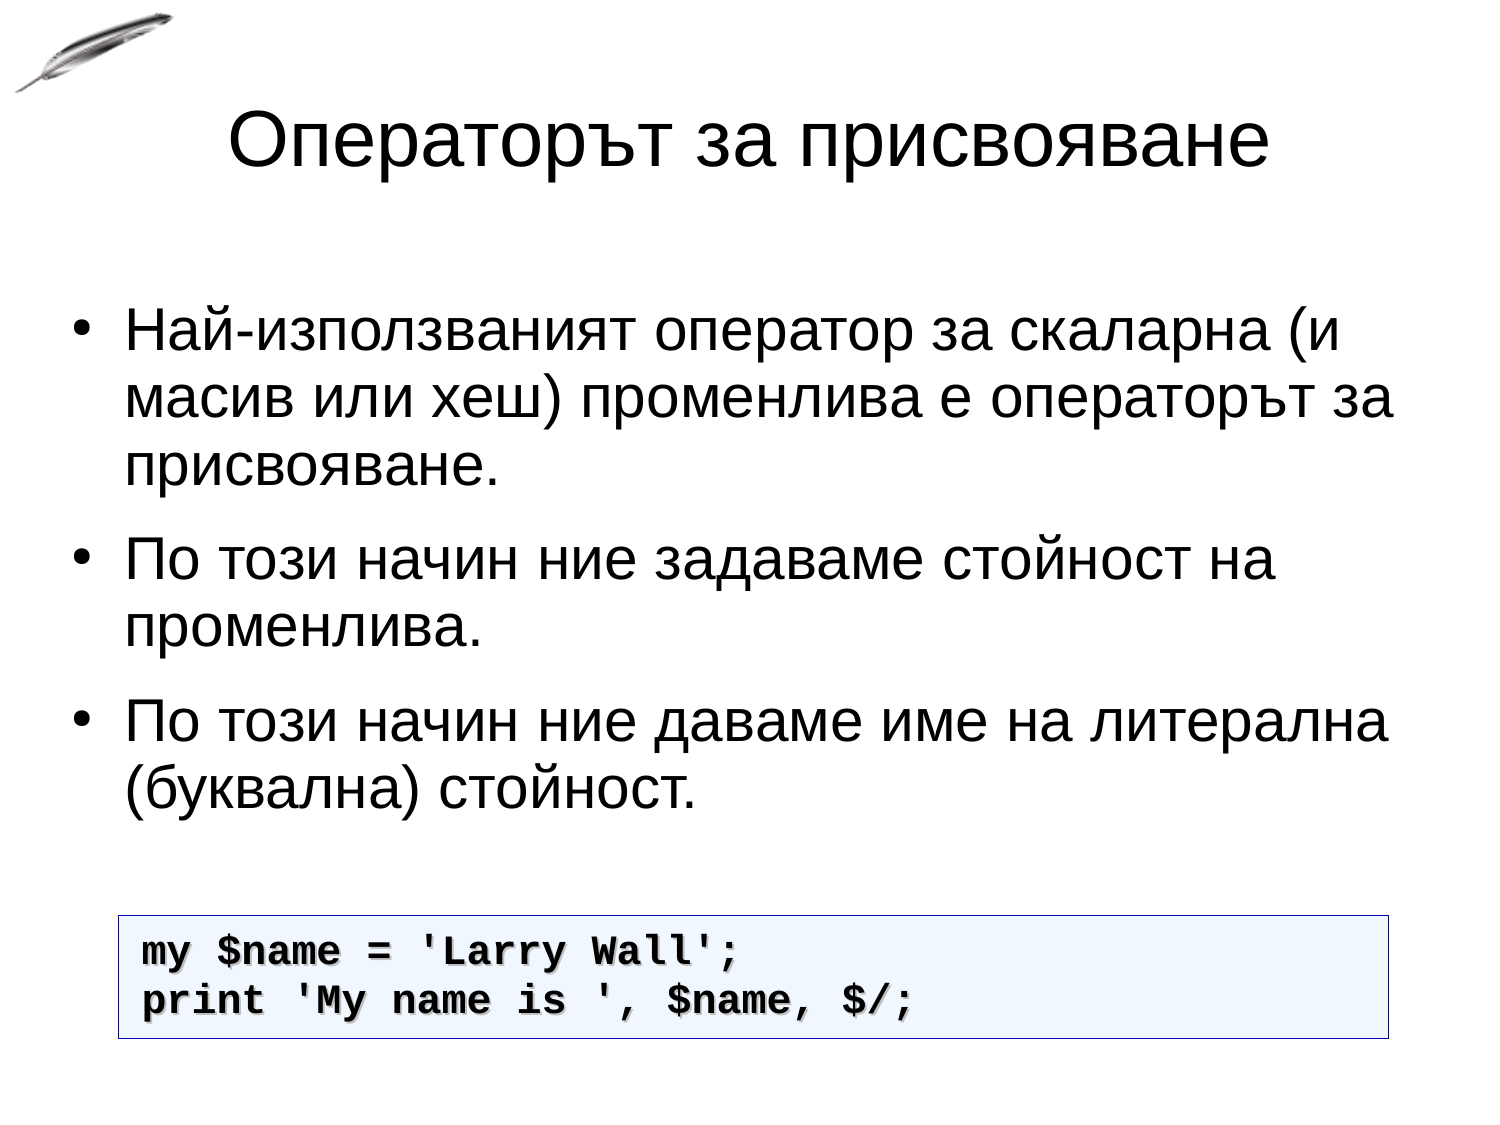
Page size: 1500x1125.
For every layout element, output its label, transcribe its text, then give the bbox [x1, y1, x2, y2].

text_box my $name = 'Larry Wall'; print 'My name is ', $name, $/; [118, 915, 1388, 1039]
title Операторът за присвояване [75, 44, 1425, 233]
list Най-използваният оператор за скаларна (и масив или хеш) променлива е операторът за присвояване. По този начин ние задаваме стойност на променлива. По този начин ние даваме име на литерална (буквална) стойност. [53, 295, 1447, 1083]
picture [11, 11, 179, 95]
